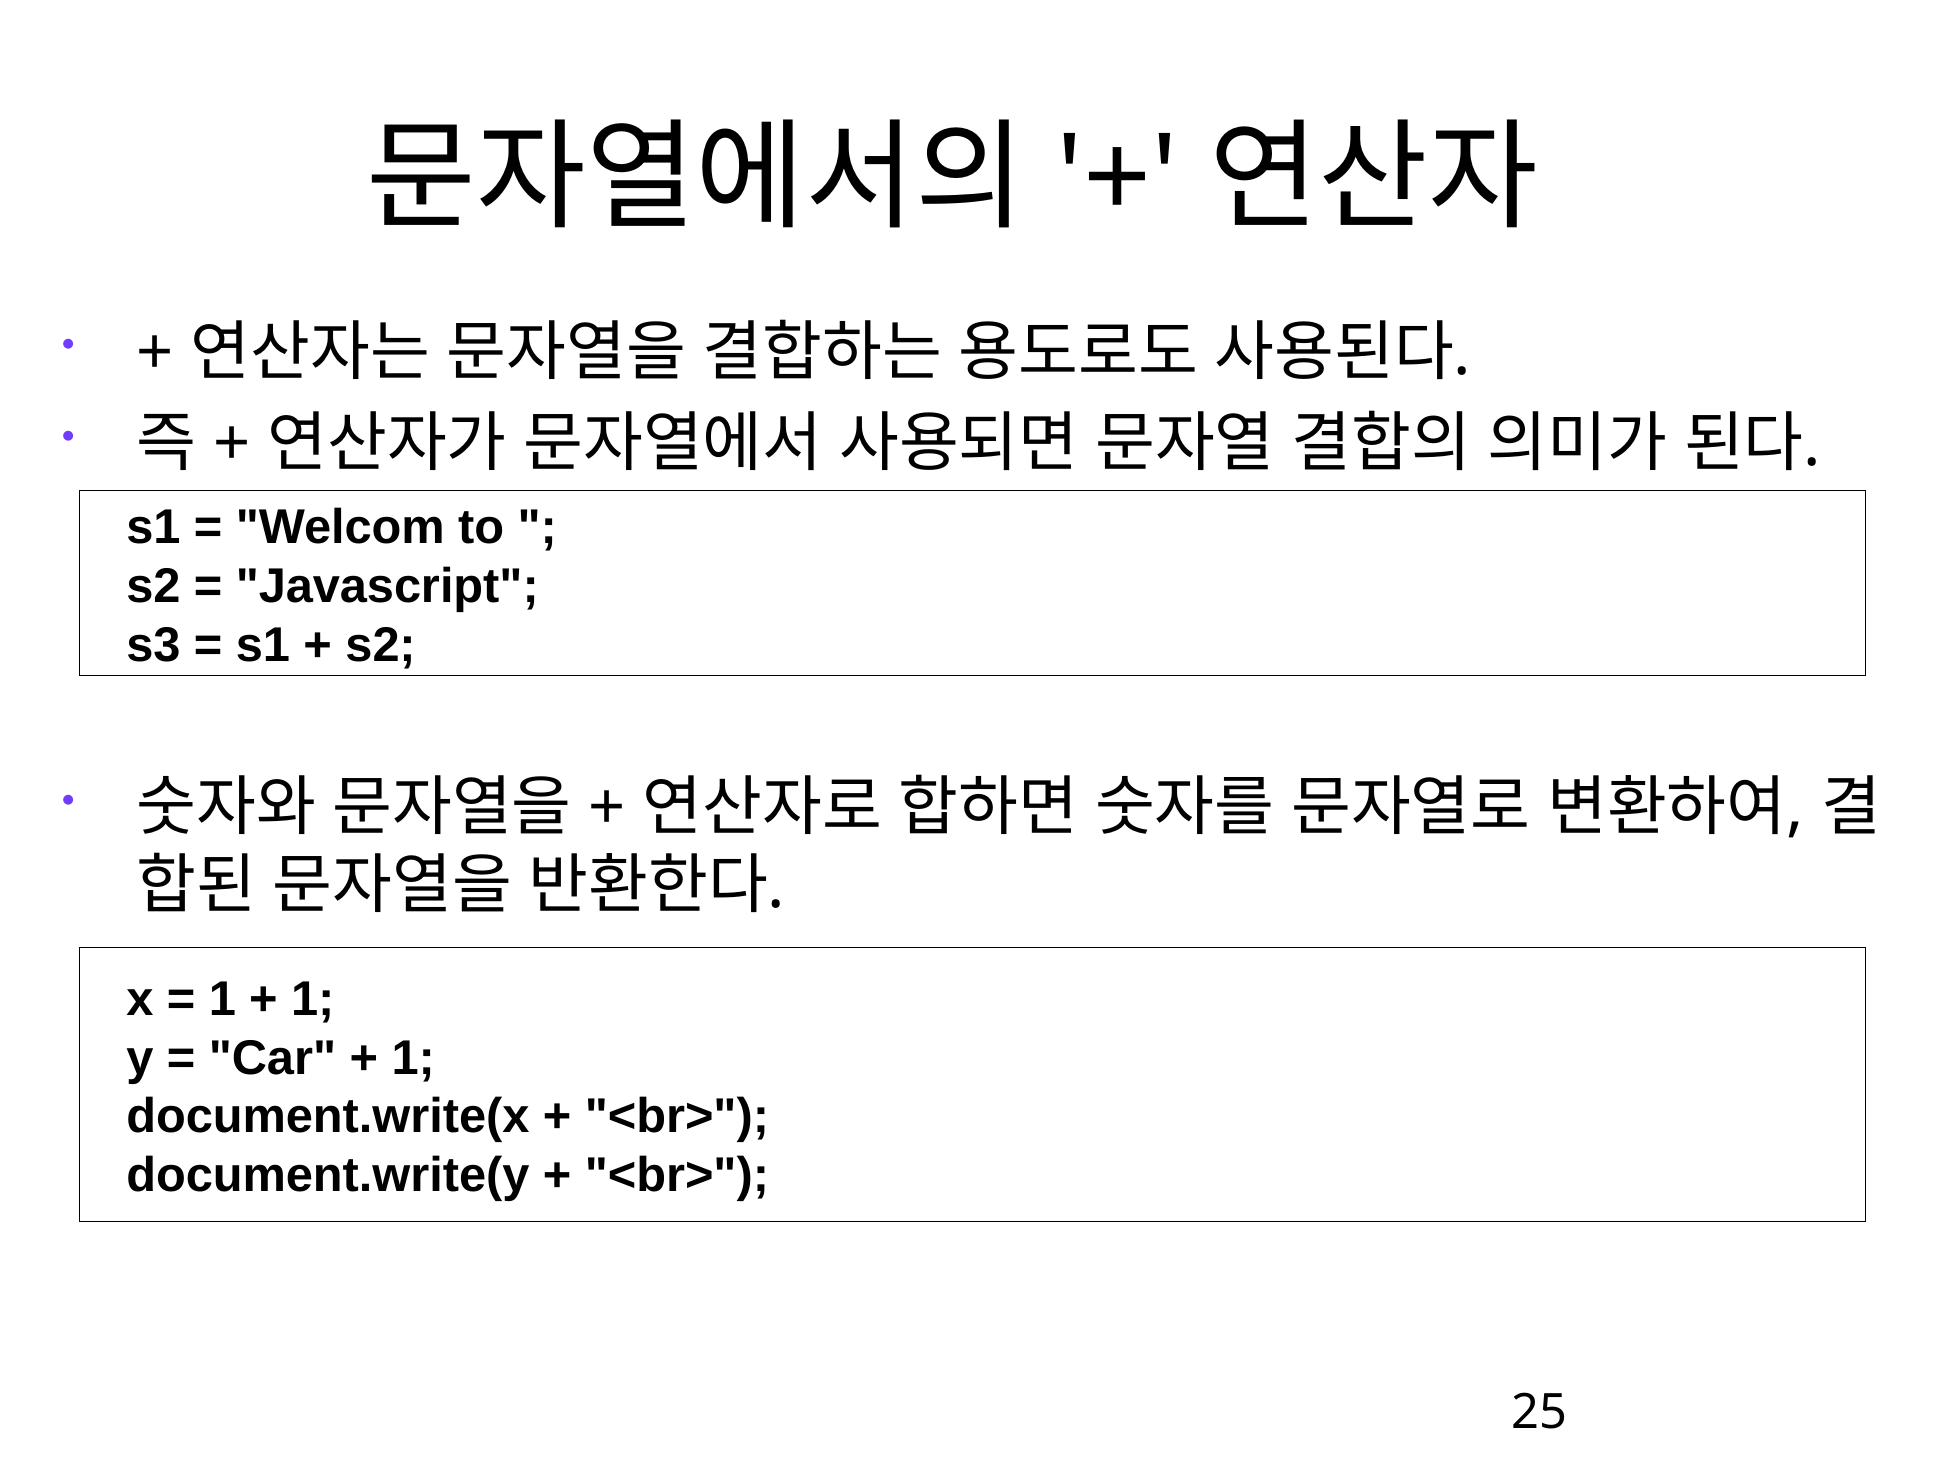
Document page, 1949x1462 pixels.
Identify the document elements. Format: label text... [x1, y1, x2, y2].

text_box x = 1 + 1; y = "Car" + 1; document.write(x + "<br>"); document.write(y + "<br>"); [79, 947, 1866, 1222]
text_box s1 = "Welcom to "; s2 = "Javascript"; s3 = s1 + s2; [79, 490, 1866, 676]
title 문자열에서의 '+' 연산자 [156, 92, 1749, 255]
list + 연산자는 문자열을 결합하는 용도로도 사용된다. 즉 + 연산자가 문자열에서 사용되면 문자열 결합의 의미가 된다. 숫자와 문자열을 + 연산자로 합하면 숫자를 문자열로 변환하여, 결합된 문자열을 반환한다. [48, 301, 1897, 1361]
slide_number <숫자> [1496, 1372, 1899, 1462]
